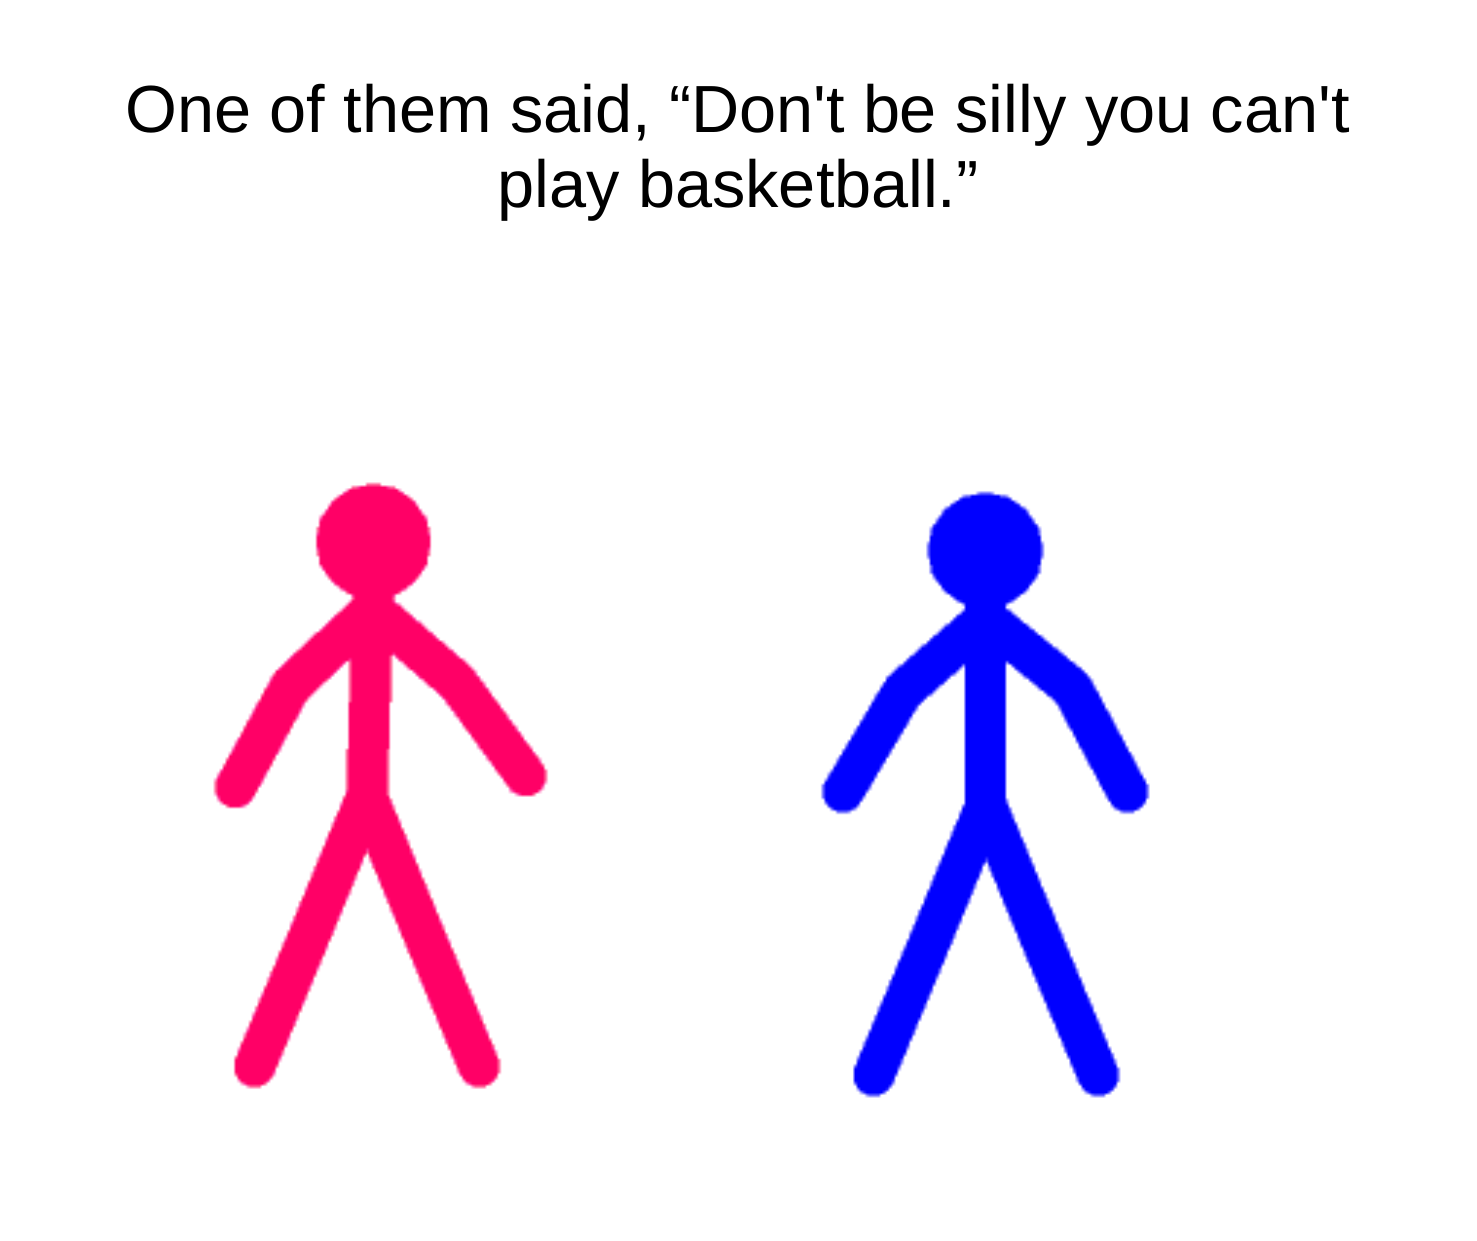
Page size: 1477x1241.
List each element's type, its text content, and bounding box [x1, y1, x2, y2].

subtitle One of them said, “Don't be silly you can't play basketball.” [73, 35, 1403, 258]
picture [2, 0, 1477, 1241]
